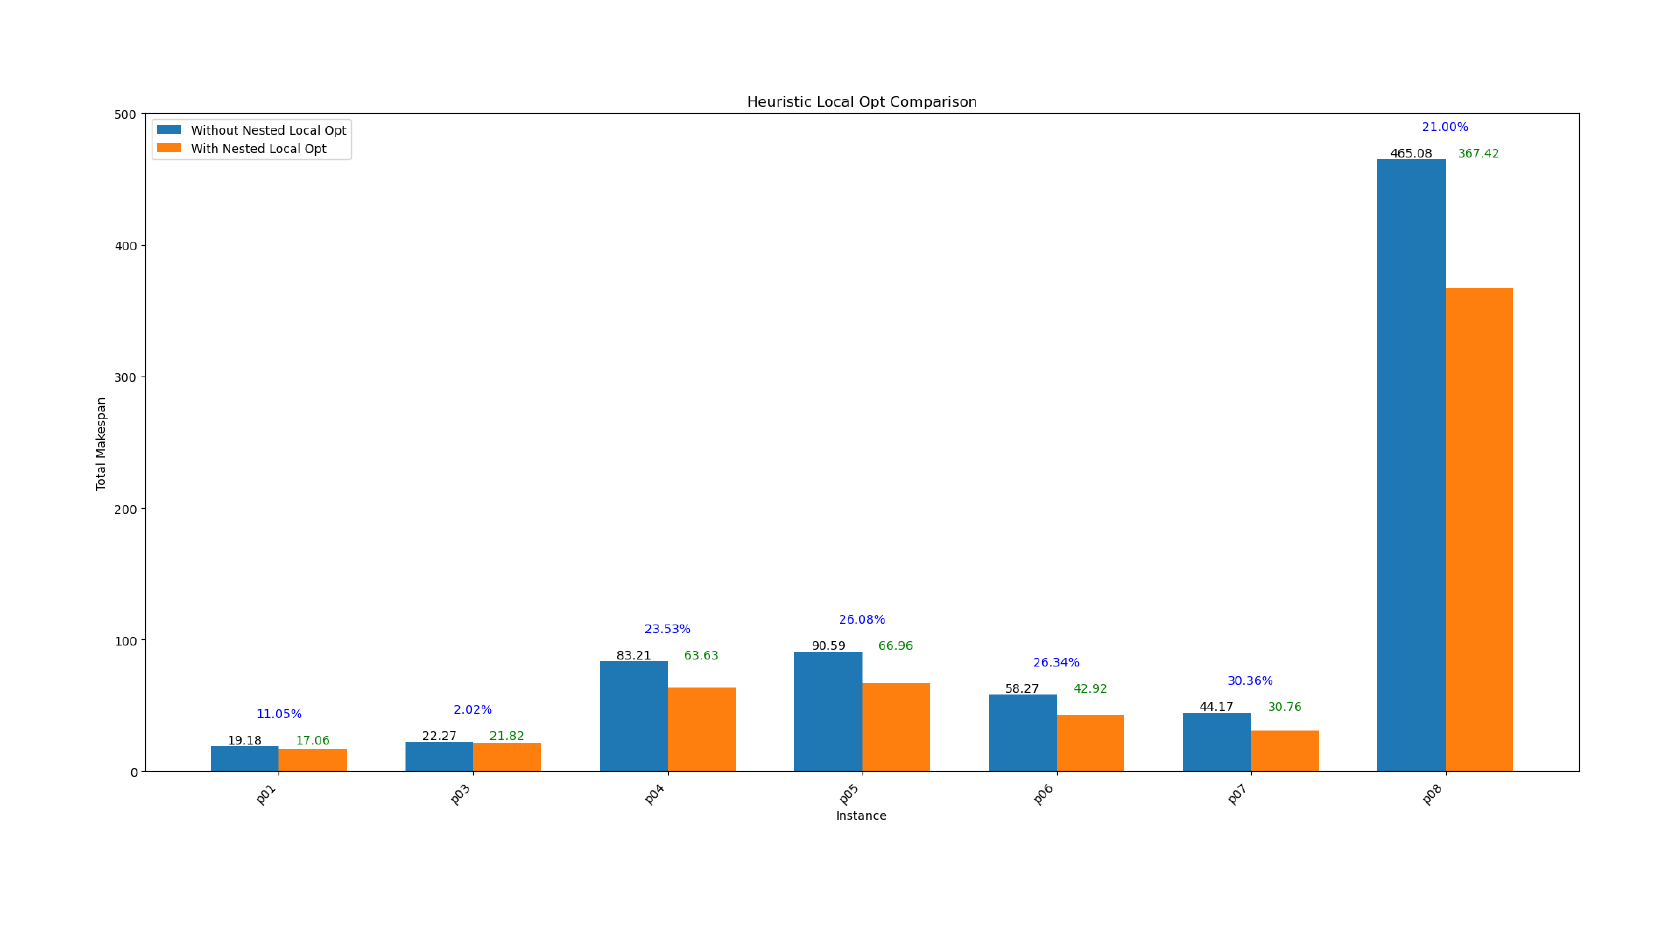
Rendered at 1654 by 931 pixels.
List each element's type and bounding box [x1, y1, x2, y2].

picture [0, 51, 1616, 901]
